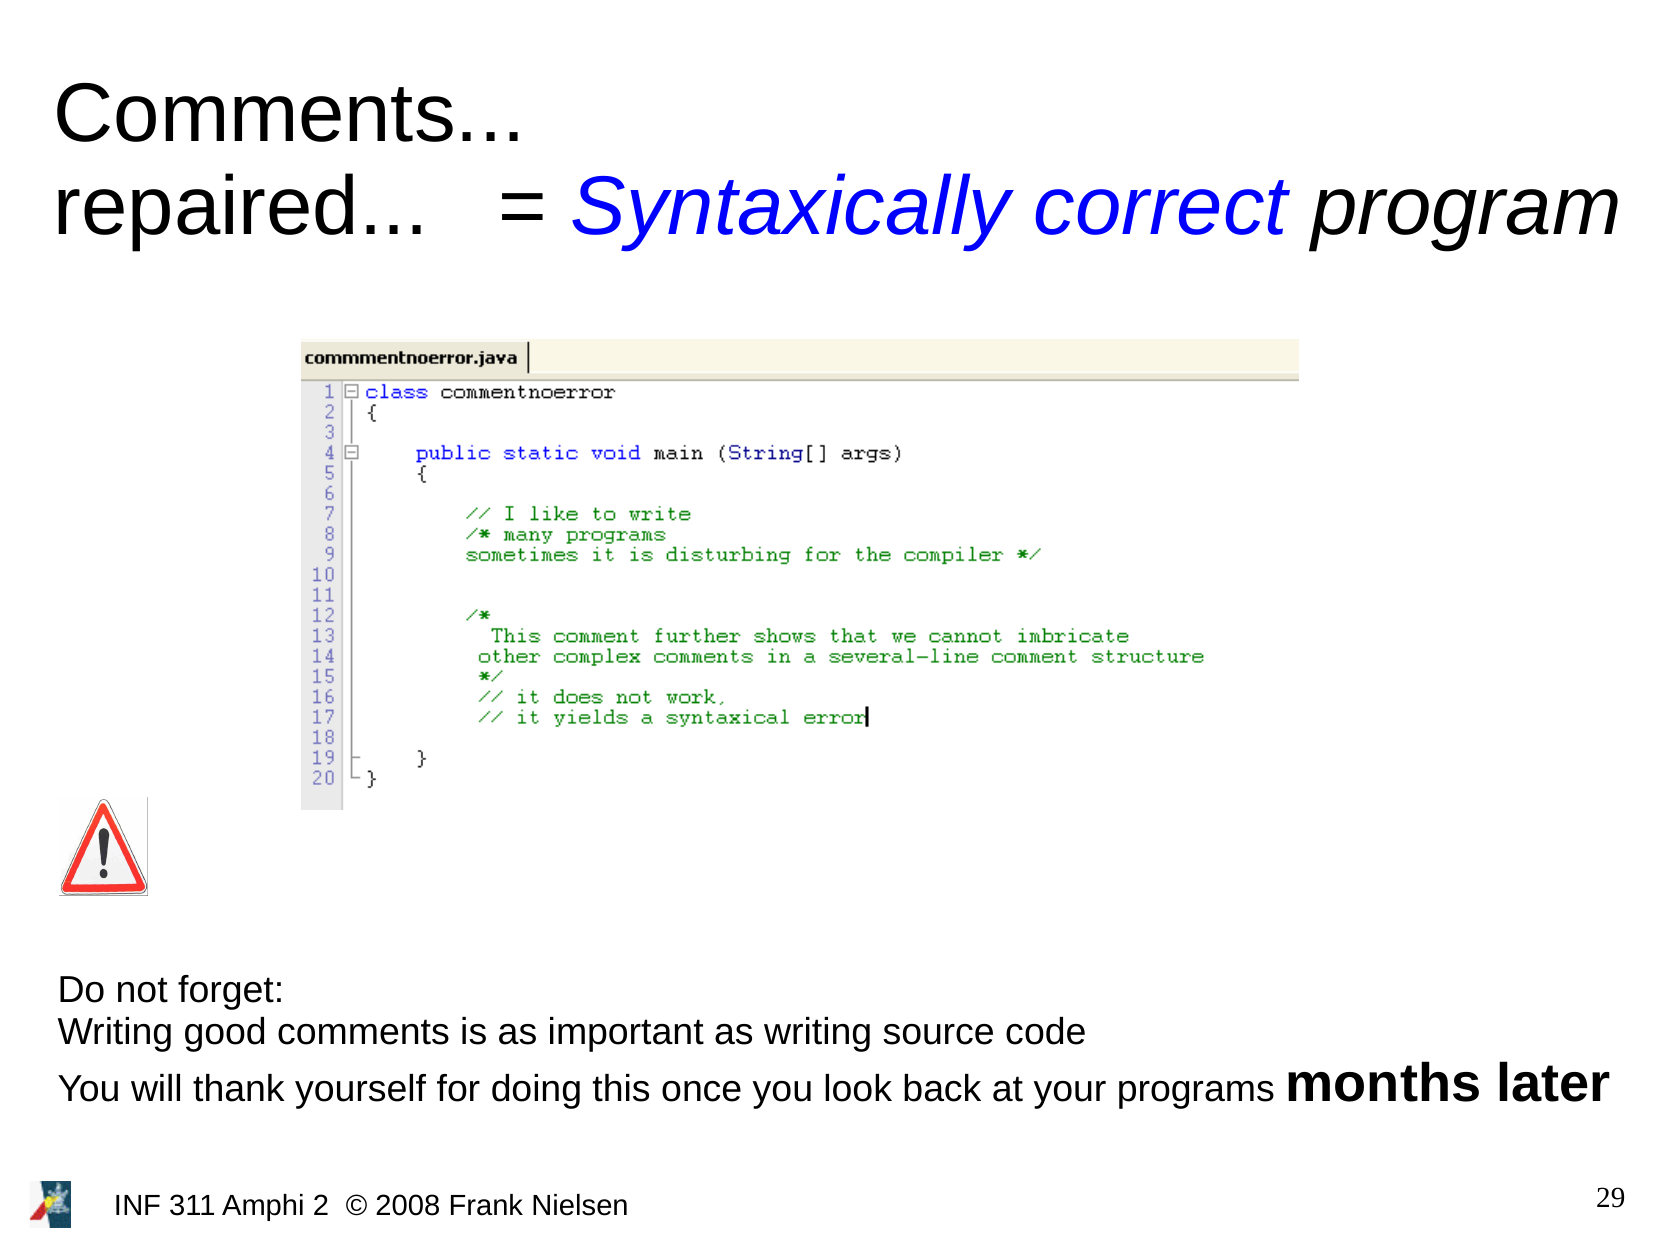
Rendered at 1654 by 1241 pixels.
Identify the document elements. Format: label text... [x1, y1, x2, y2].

text_box Do not forget: Writing good comments is as important as writing source code You will thank yourself for doing this once you look back at your programs months later [42, 961, 1625, 1123]
text_box Comments... repaired... = Syntaxically correct program [39, 59, 1637, 260]
picture [59, 797, 148, 896]
picture [301, 339, 1299, 810]
picture [29, 1181, 71, 1228]
